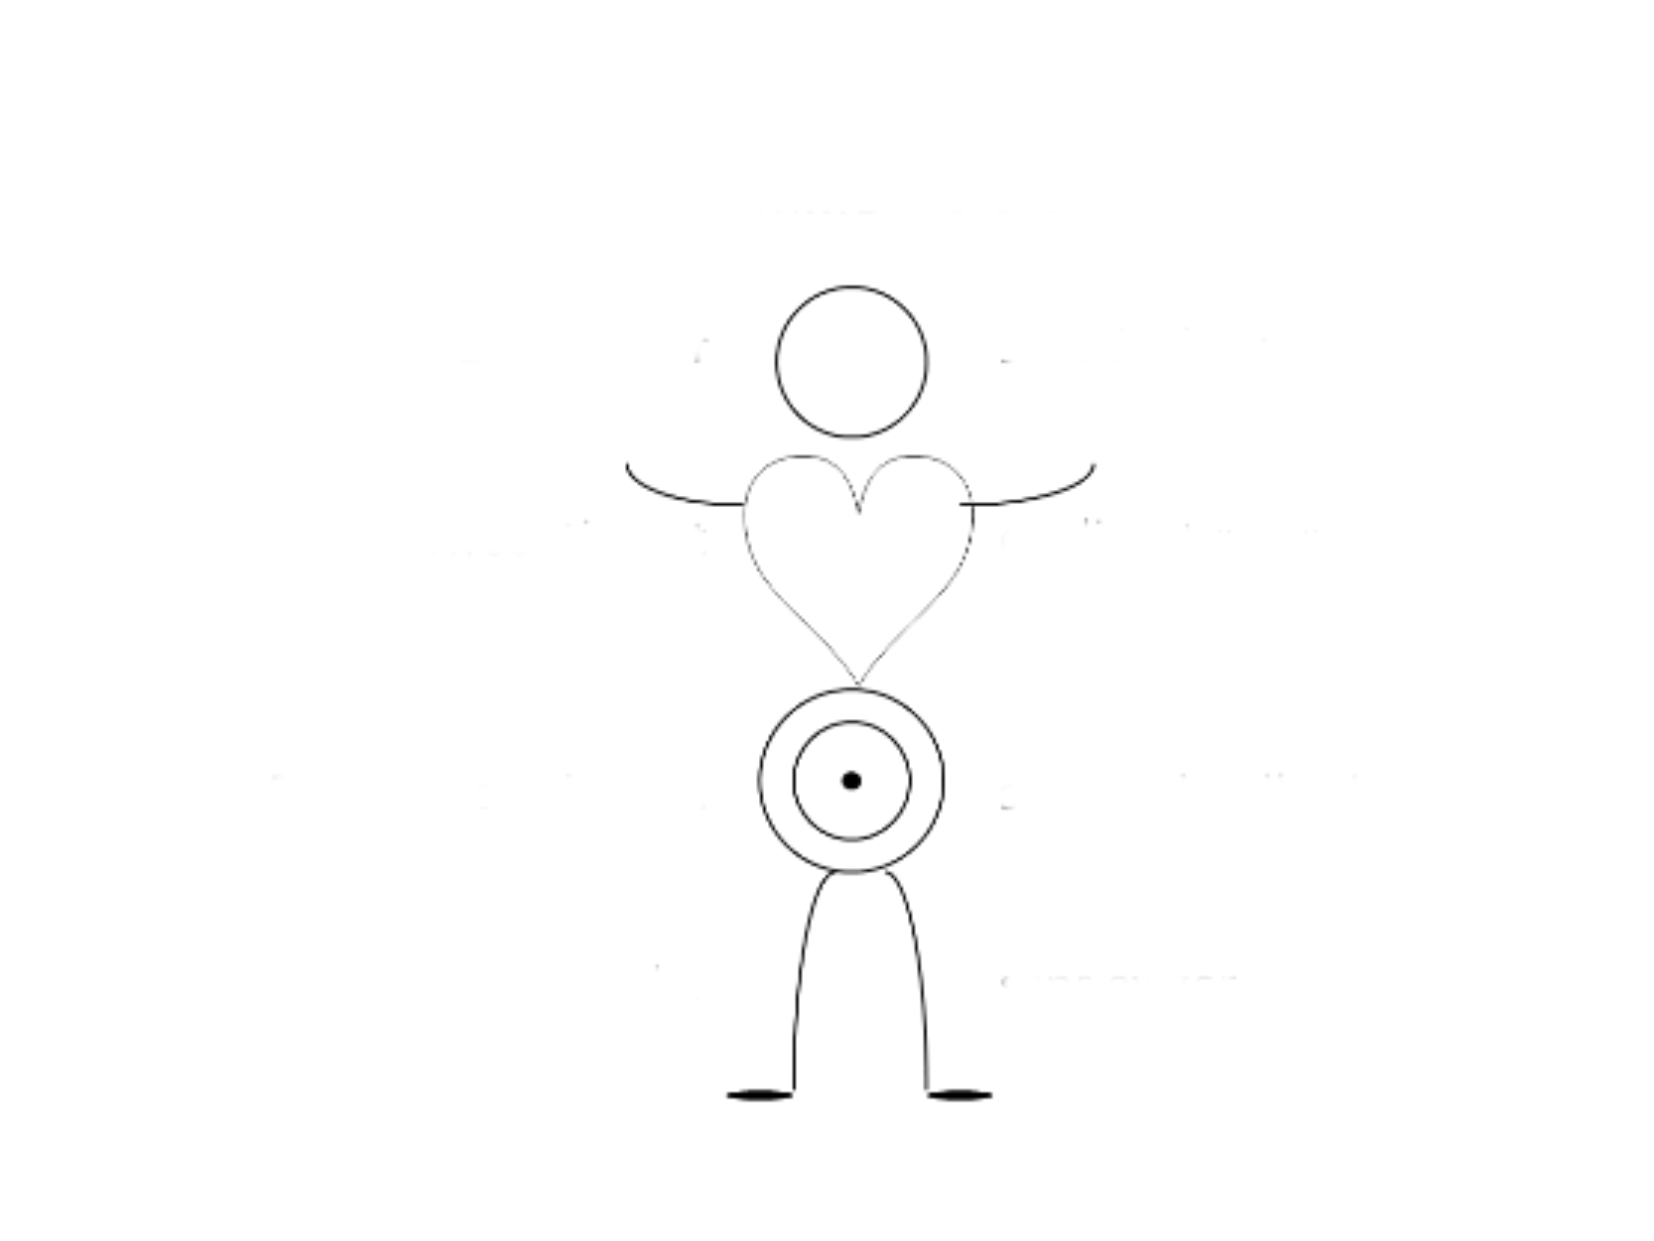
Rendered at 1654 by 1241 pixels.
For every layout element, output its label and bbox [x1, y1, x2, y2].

picture [82, 93, 1571, 1147]
